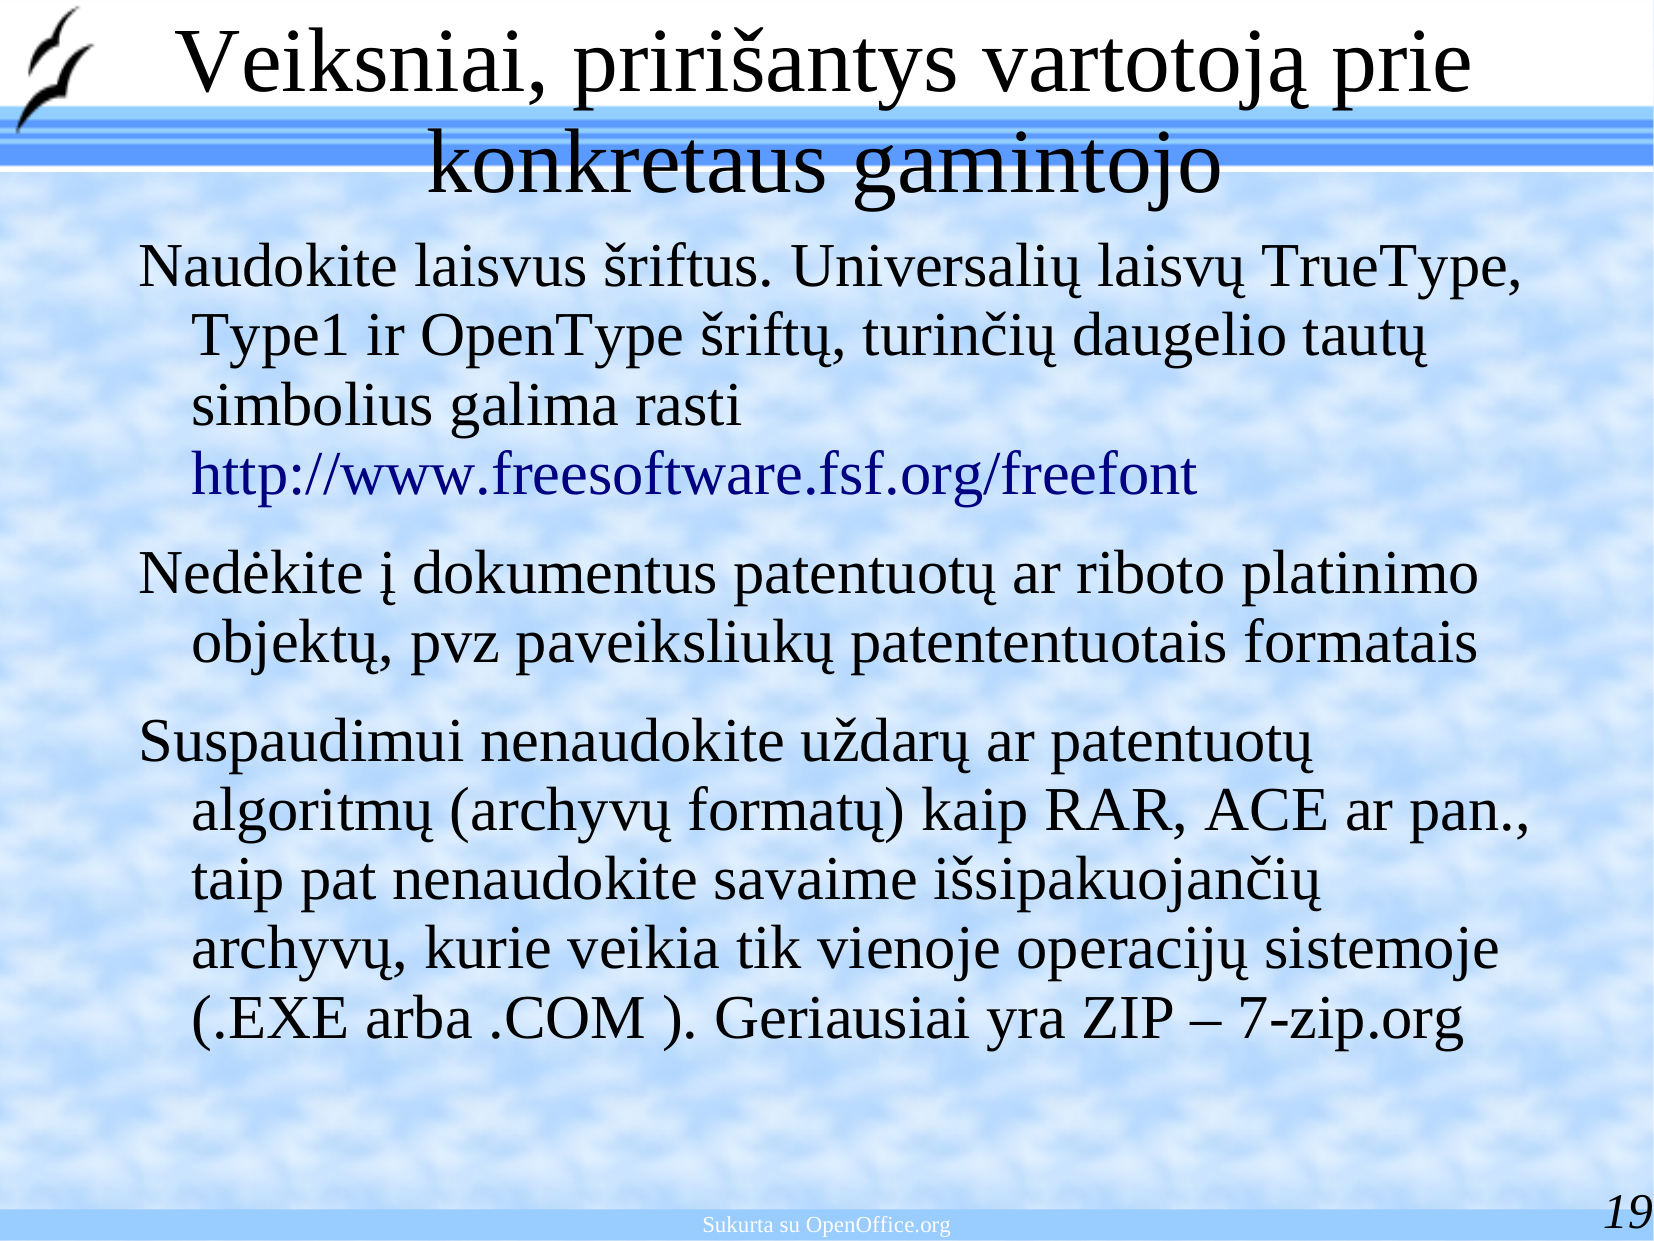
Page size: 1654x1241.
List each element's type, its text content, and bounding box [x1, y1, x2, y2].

list Naudokite laisvus šriftus. Universalių laisvų TrueType, Type1 ir OpenType šriftų, turinčių daugelio tautų simbolius galima rasti http://www.freesoftware.fsf.org/freefont Nedėkite į dokumentus patentuotų ar riboto platinimo objektų, pvz paveiksliukų patententuotais formatais Suspaudimui nenaudokite uždarų ar patentuotų algoritmų (archyvų formatų) kaip RAR, ACE ar pan., taip pat nenaudokite savaime išsipakuojančių archyvų, kurie veikia tik vienoje operacijų sistemoje (.EXE arba .COM ). Geriausiai yra ZIP – 7-zip.org [120, 230, 1533, 1239]
picture [1635, 1197, 1647, 1209]
title Veiksniai, pririšantys vartotoją prie konkretaus gamintojo [119, 0, 1532, 223]
picture [0, 0, 1654, 1209]
